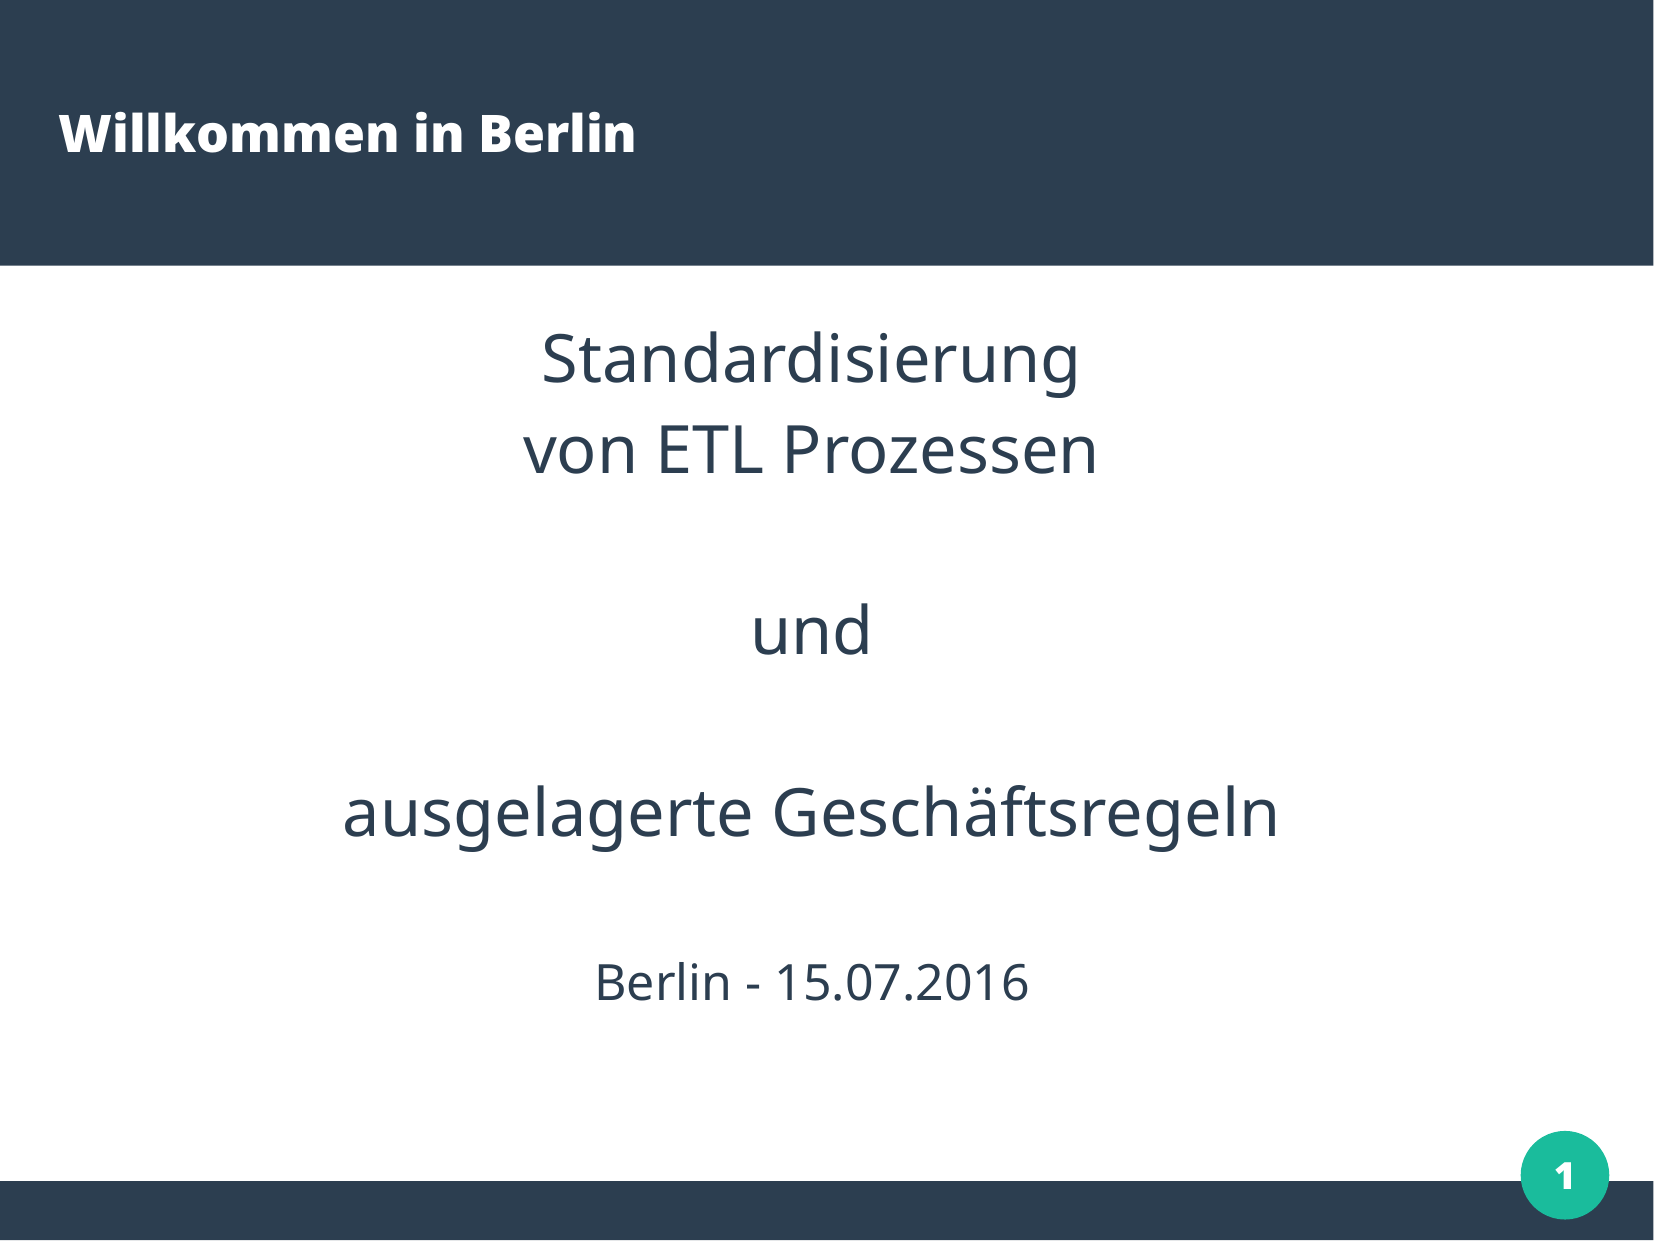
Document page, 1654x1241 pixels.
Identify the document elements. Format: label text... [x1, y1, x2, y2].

title Willkommen in Berlin [59, 59, 1595, 207]
subtitle Standardisierung von ETL Prozessen und ausgelagerte Geschäftsregeln Berlin - 15.07.2016 [59, 324, 1565, 1093]
